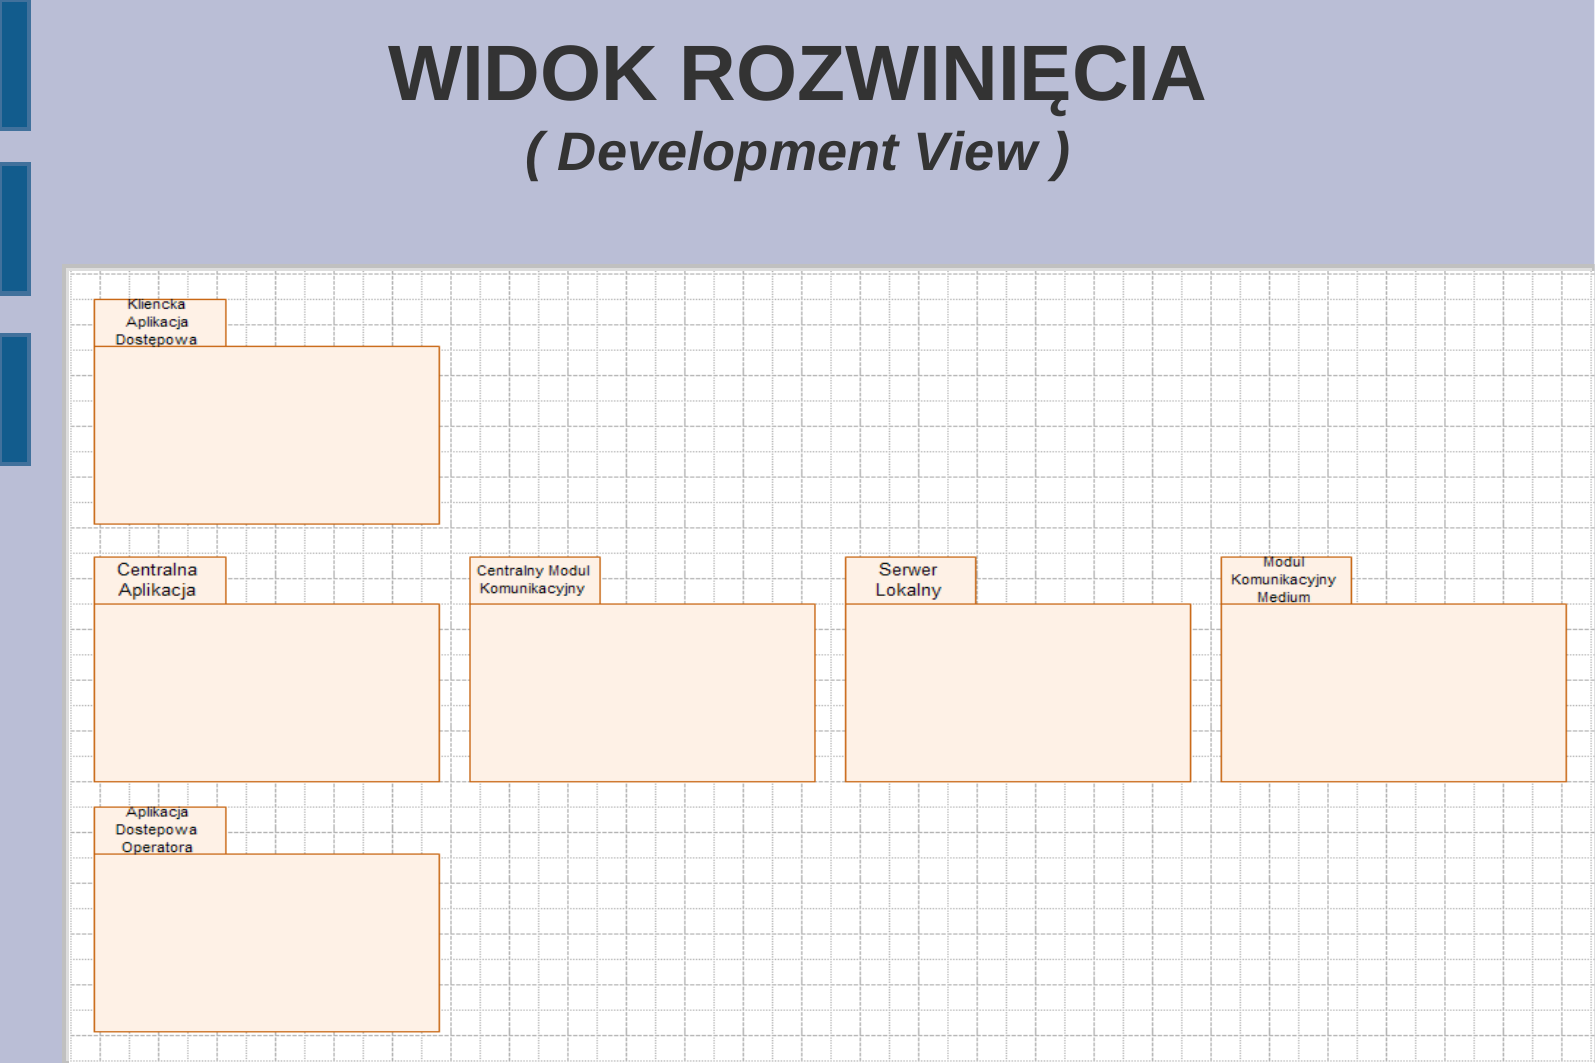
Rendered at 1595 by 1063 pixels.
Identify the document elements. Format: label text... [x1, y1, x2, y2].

title WIDOK ROZWINIĘCIA ( Development View ) [117, 13, 1479, 191]
picture [69, 271, 1595, 1063]
